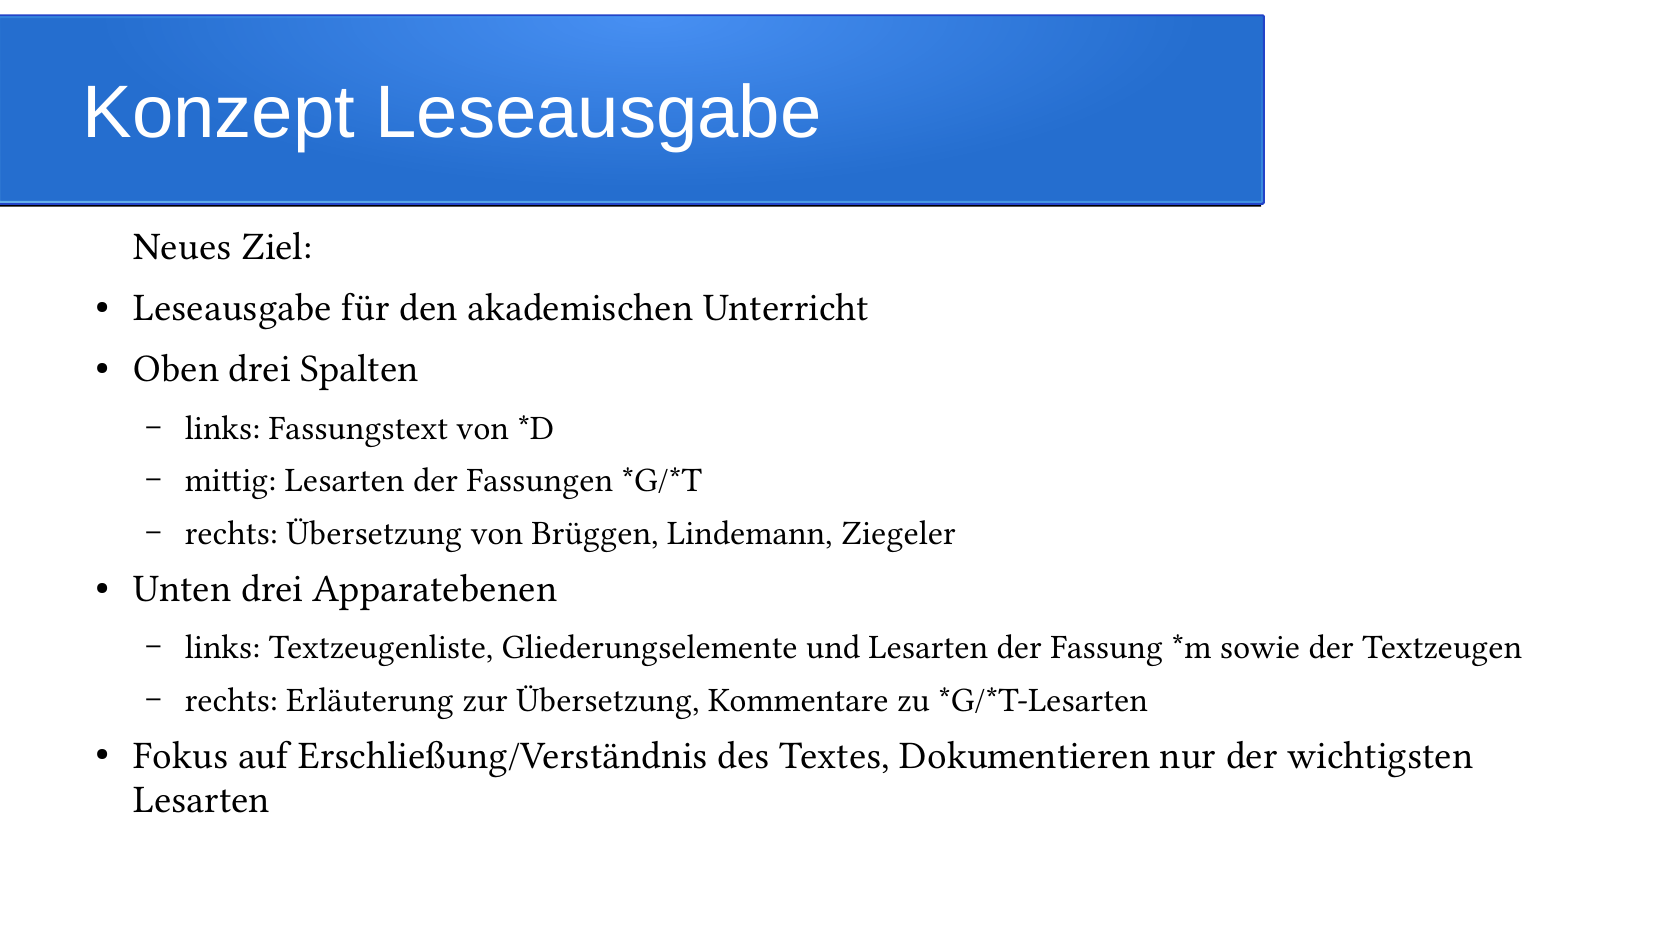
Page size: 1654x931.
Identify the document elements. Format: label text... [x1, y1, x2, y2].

title Konzept Leseausgabe [82, 35, 1235, 189]
list Neues Ziel: Leseausgabe für den akademischen Unterricht Oben drei Spalten links: Fassungstext von *D mittig: Lesarten der Fassungen *G/*T rechts: Übersetzung von Brüggen, Lindemann, Ziegeler Unten drei Apparatebenen links: Textzeugenliste, Gliederungselemente und Lesarten der Fassung *m sowie der Textzeugen rechts: Erläuterung zur Übersetzung, Kommentare zu *G/*T-Lesarten Fokus auf Erschließung/Verständnis des Textes, Dokumentieren nur der wichtigsten Lesarten [82, 224, 1571, 827]
